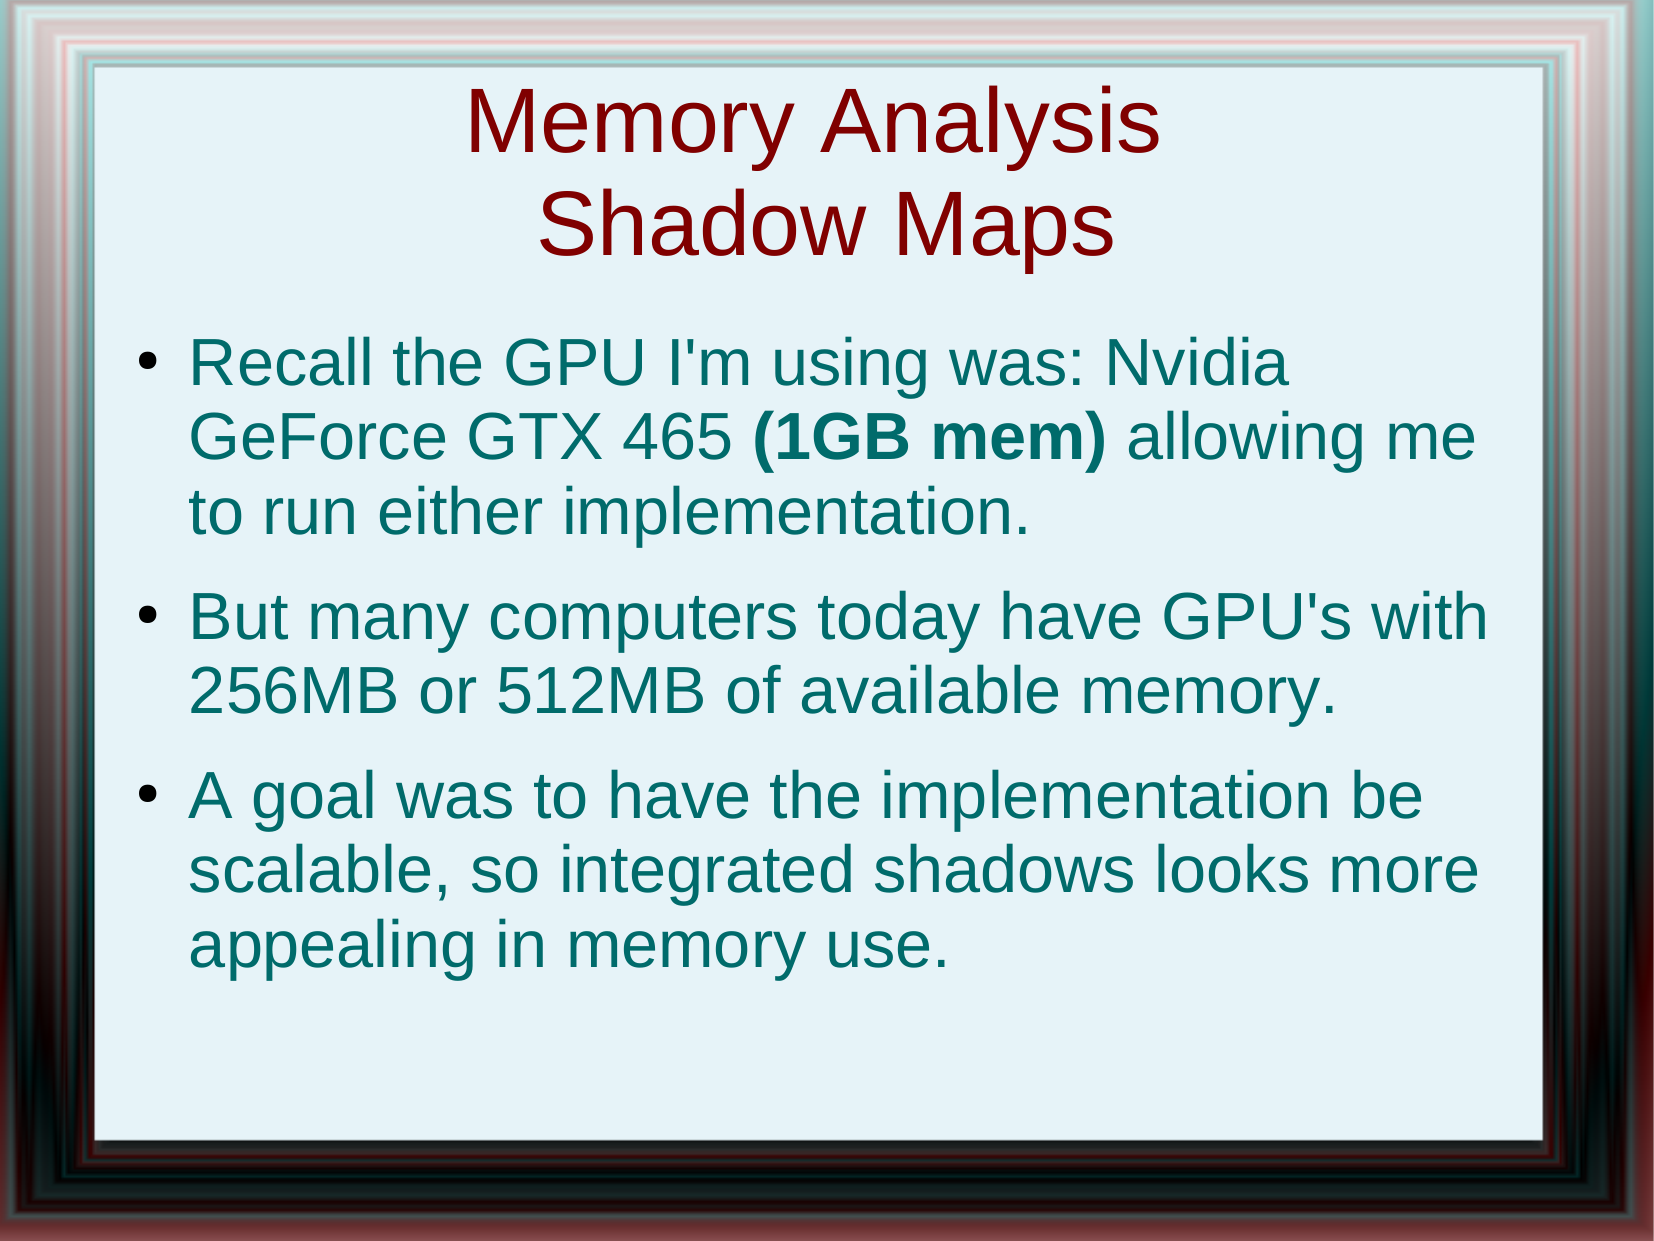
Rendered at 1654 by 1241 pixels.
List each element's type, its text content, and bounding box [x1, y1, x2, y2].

title Memory Analysis Shadow Maps [118, 69, 1536, 276]
list Recall the GPU I'm using was: Nvidia GeForce GTX 465 (1GB mem) allowing me to run either implementation. But many computers today have GPU's with 256MB or 512MB of available memory. A goal was to have the implementation be scalable, so integrated shadows looks more appealing in memory use. [118, 324, 1506, 983]
picture [0, 0, 1654, 1241]
